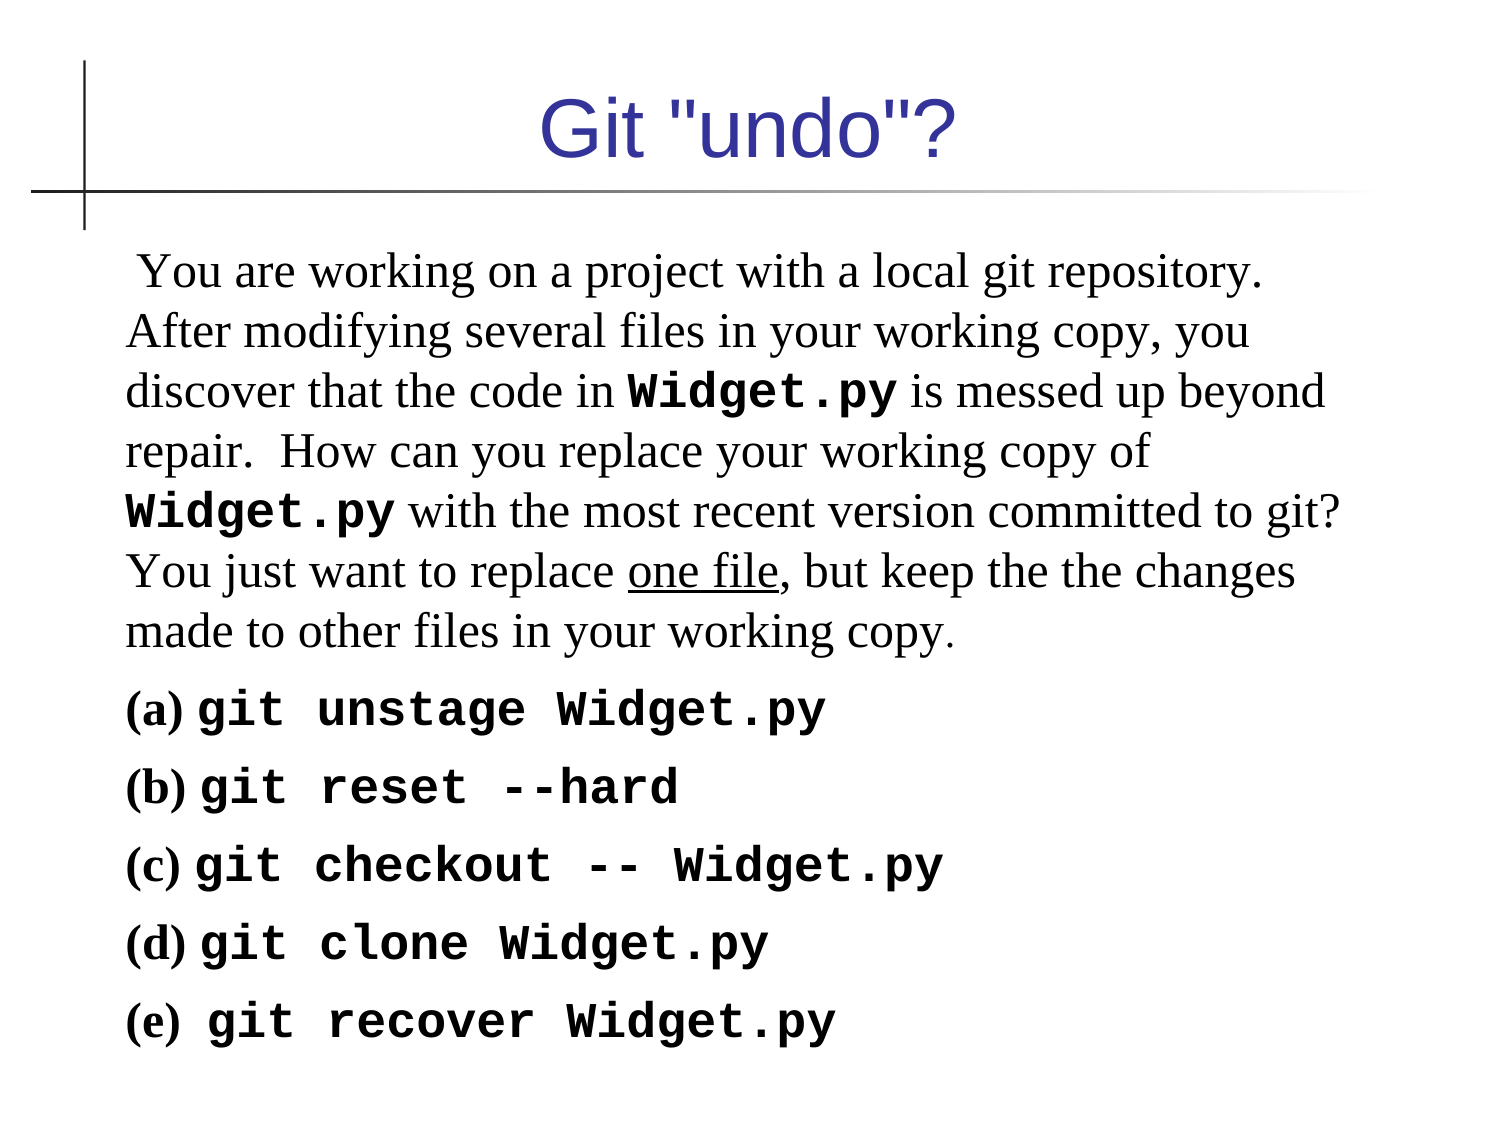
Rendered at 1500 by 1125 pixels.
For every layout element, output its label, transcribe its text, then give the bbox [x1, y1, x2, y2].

list You are working on a project with a local git repository. After modifying several files in your working copy, you discover that the code in Widget.py is messed up beyond repair. How can you replace your working copy of Widget.py with the most recent version committed to git? You just want to replace one file, but keep the the changes made to other files in your working copy. (a) git unstage Widget.py (b) git reset --hard (c) git checkout -- Widget.py (d) git clone Widget.py (e) git recover Widget.py [110, 229, 1408, 1096]
title Git "undo"? [100, 42, 1397, 182]
